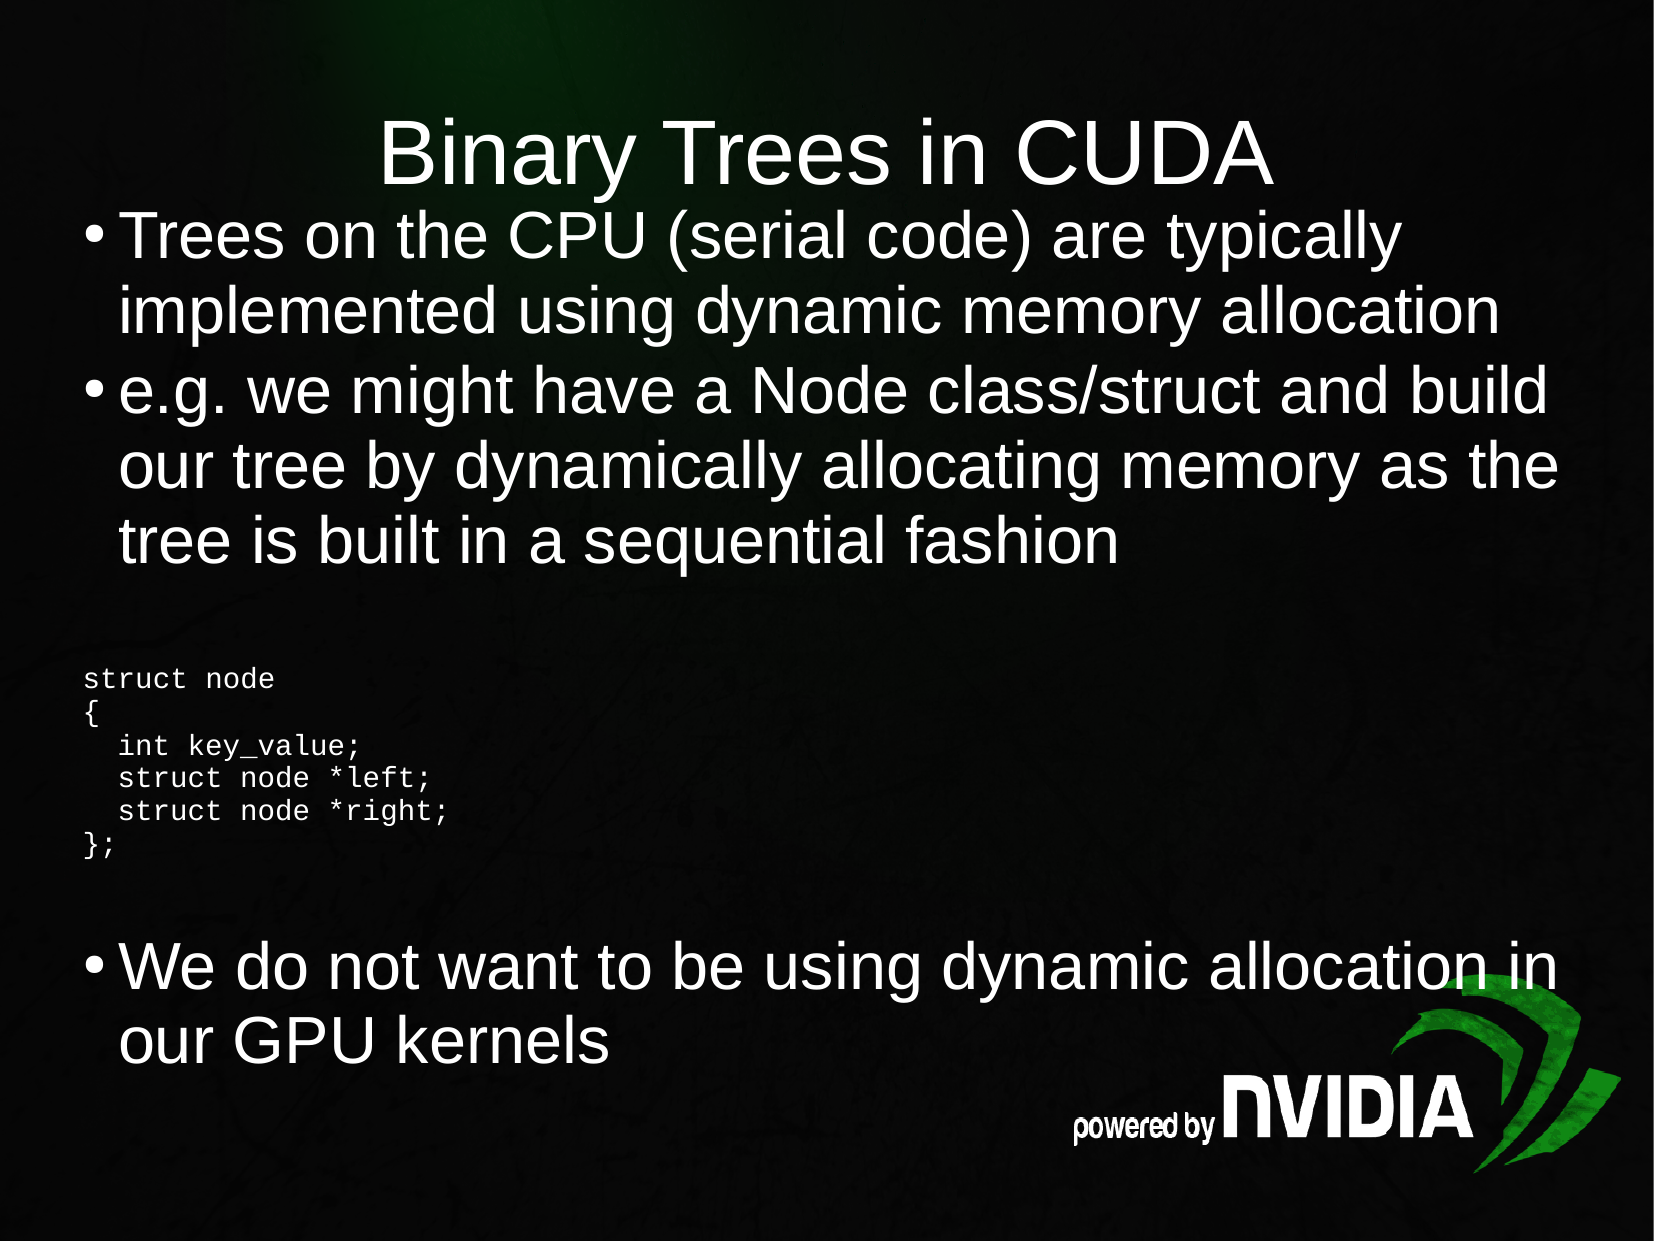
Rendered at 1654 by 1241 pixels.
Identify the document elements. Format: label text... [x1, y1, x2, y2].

title Binary Trees in CUDA [82, 49, 1571, 195]
subtitle Trees on the CPU (serial code) are typically implemented using dynamic memory allocation e.g. we might have a Node class/struct and build our tree by dynamically allocating memory as the tree is built in a sequential fashion struct node { int key_value; struct node *left; struct node *right; }; We do not want to be using dynamic allocation in our GPU kernels [82, 195, 1571, 1104]
picture [0, 0, 1654, 1241]
